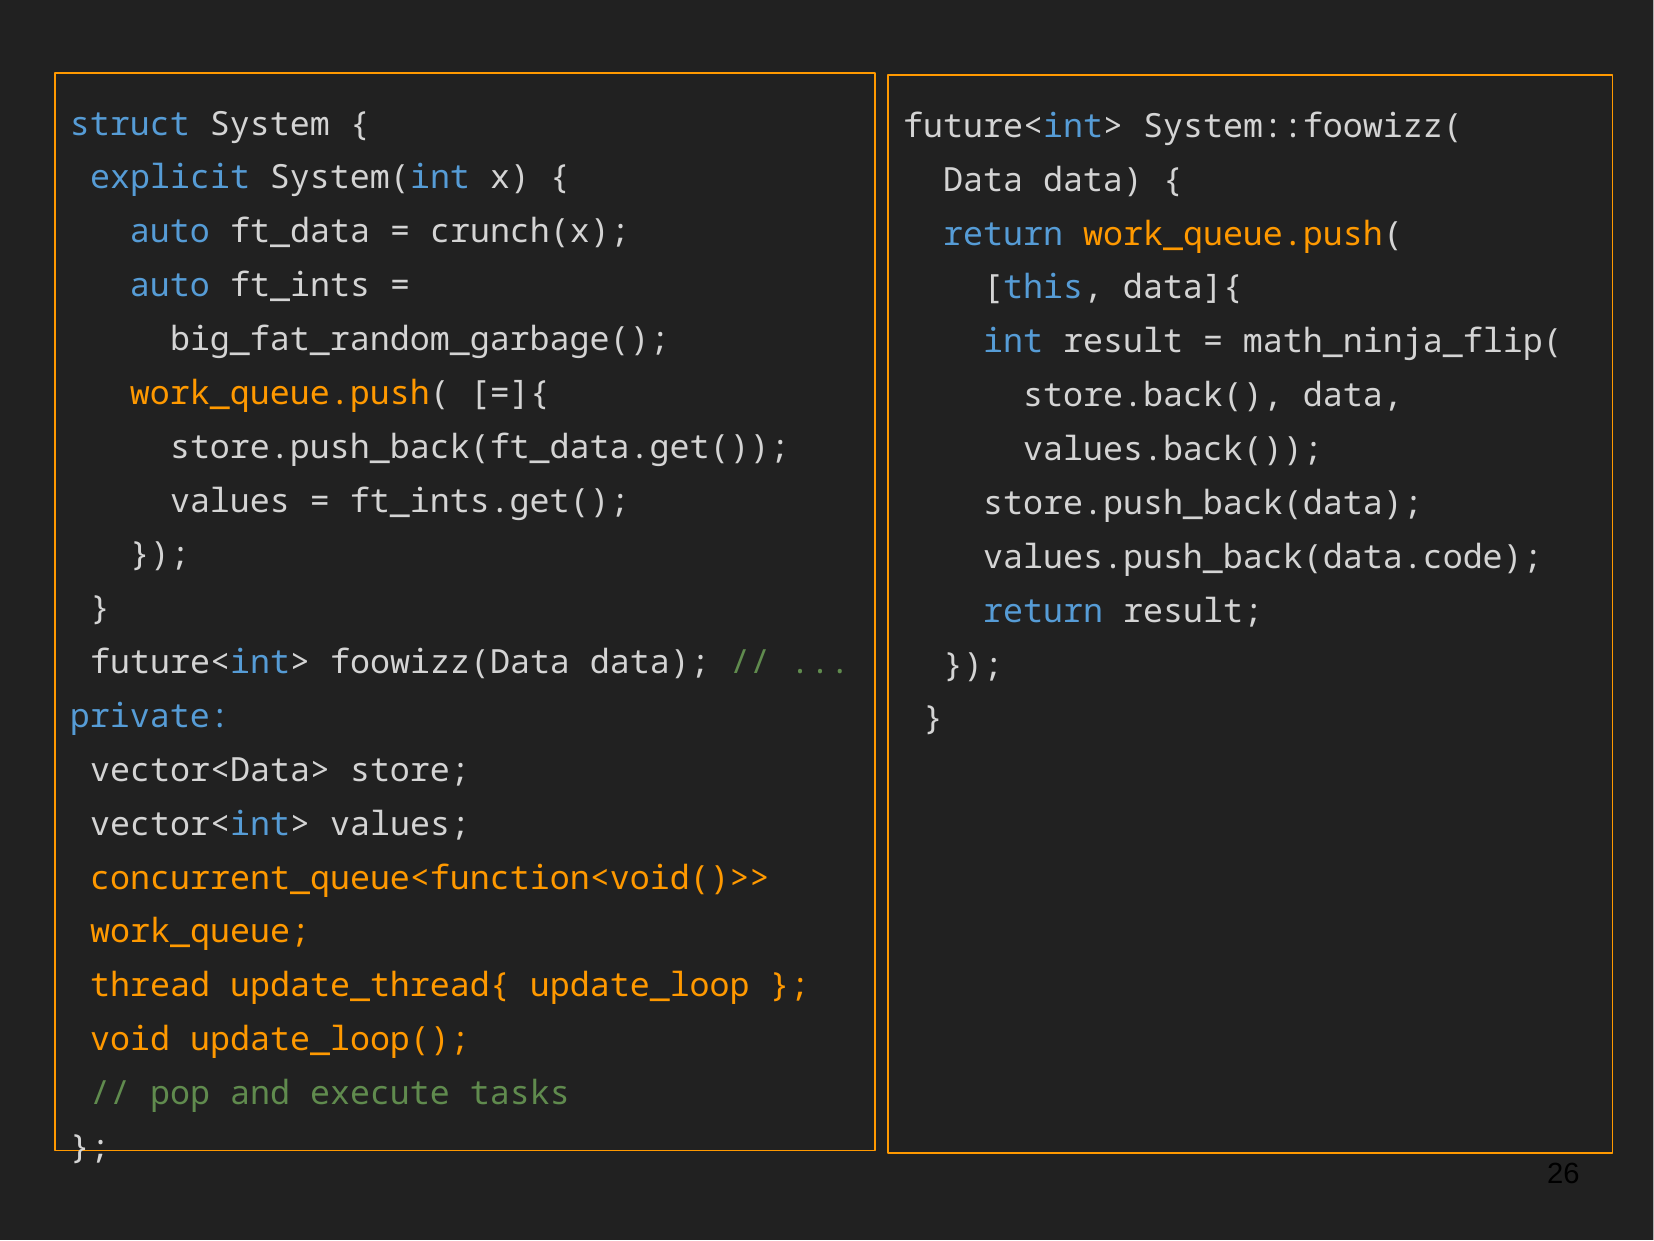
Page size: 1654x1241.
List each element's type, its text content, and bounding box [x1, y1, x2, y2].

list future<int> System::foowizz( Data data) { return work_queue.push( [this, data]{ int result = math_ninja_flip( store.back(), data, values.back()); store.push_back(data); values.push_back(data.code); return result; }); } [888, 75, 1613, 1153]
slide_number <number> [1532, 1124, 1632, 1220]
list struct System { explicit System(int x) { auto ft_data = crunch(x); auto ft_ints = big_fat_random_garbage(); work_queue.push( [=]{ store.push_back(ft_data.get()); values = ft_ints.get(); }); } future<int> foowizz(Data data); // ... private: vector<Data> store; vector<int> values; concurrent_queue<function<void()>> work_queue; thread update_thread{ update_loop }; void update_loop(); // pop and execute tasks }; [55, 72, 875, 1151]
